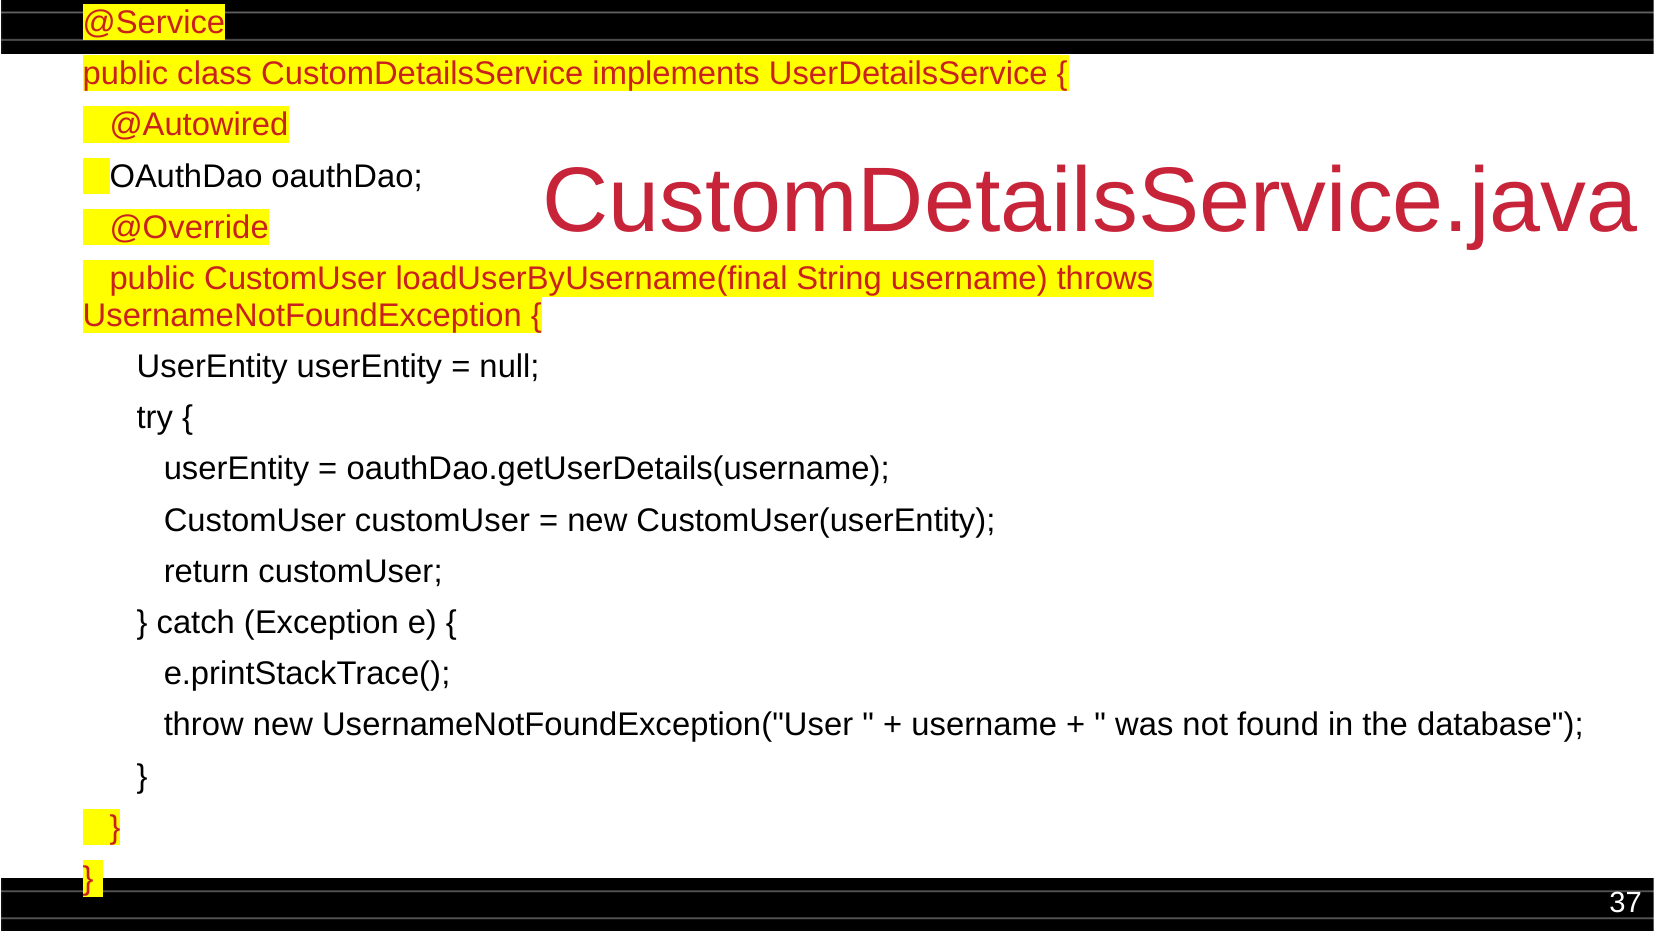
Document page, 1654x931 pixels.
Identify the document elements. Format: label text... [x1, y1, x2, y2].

list @Service public class CustomDetailsService implements UserDetailsService { @Autowired OAuthDao oauthDao; @Override public CustomUser loadUserByUsername(final String username) throws UsernameNotFoundException { UserEntity userEntity = null; try { userEntity = oauthDao.getUserDetails(username); CustomUser customUser = new CustomUser(userEntity); return customUser; } catch (Exception e) { e.printStackTrace(); throw new UsernameNotFoundException("User " + username + " was not found in the database"); } } } [82, 3, 1599, 921]
picture [1, 878, 1654, 931]
picture [1, 0, 1654, 54]
title CustomDetailsService.java [1599, 97, 1654, 303]
